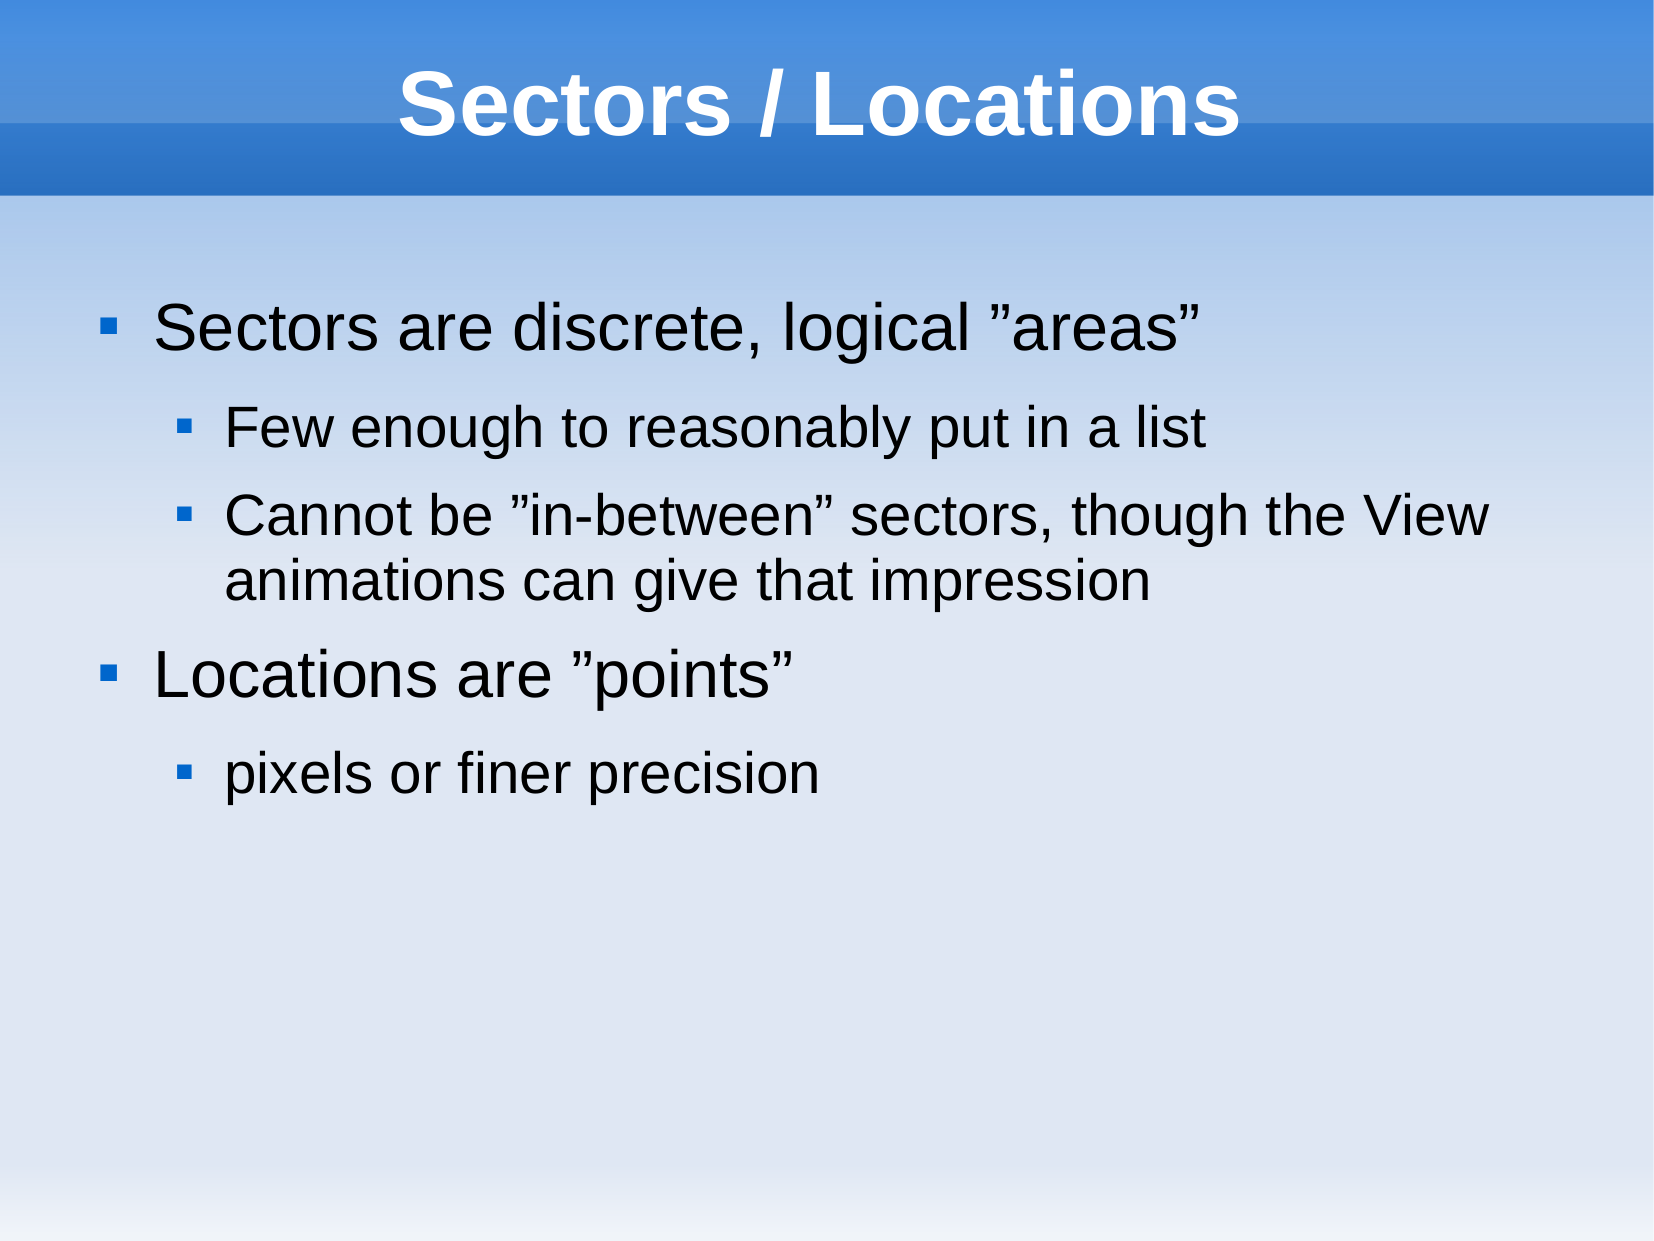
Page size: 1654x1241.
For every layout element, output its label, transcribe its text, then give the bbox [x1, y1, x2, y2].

picture [0, 0, 1654, 1241]
title Sectors / Locations [76, 7, 1565, 200]
list Sectors are discrete, logical ”areas” Few enough to reasonably put in a list Cannot be ”in-between” sectors, though the View animations can give that impression Locations are ”points” pixels or finer precision [82, 290, 1571, 1094]
